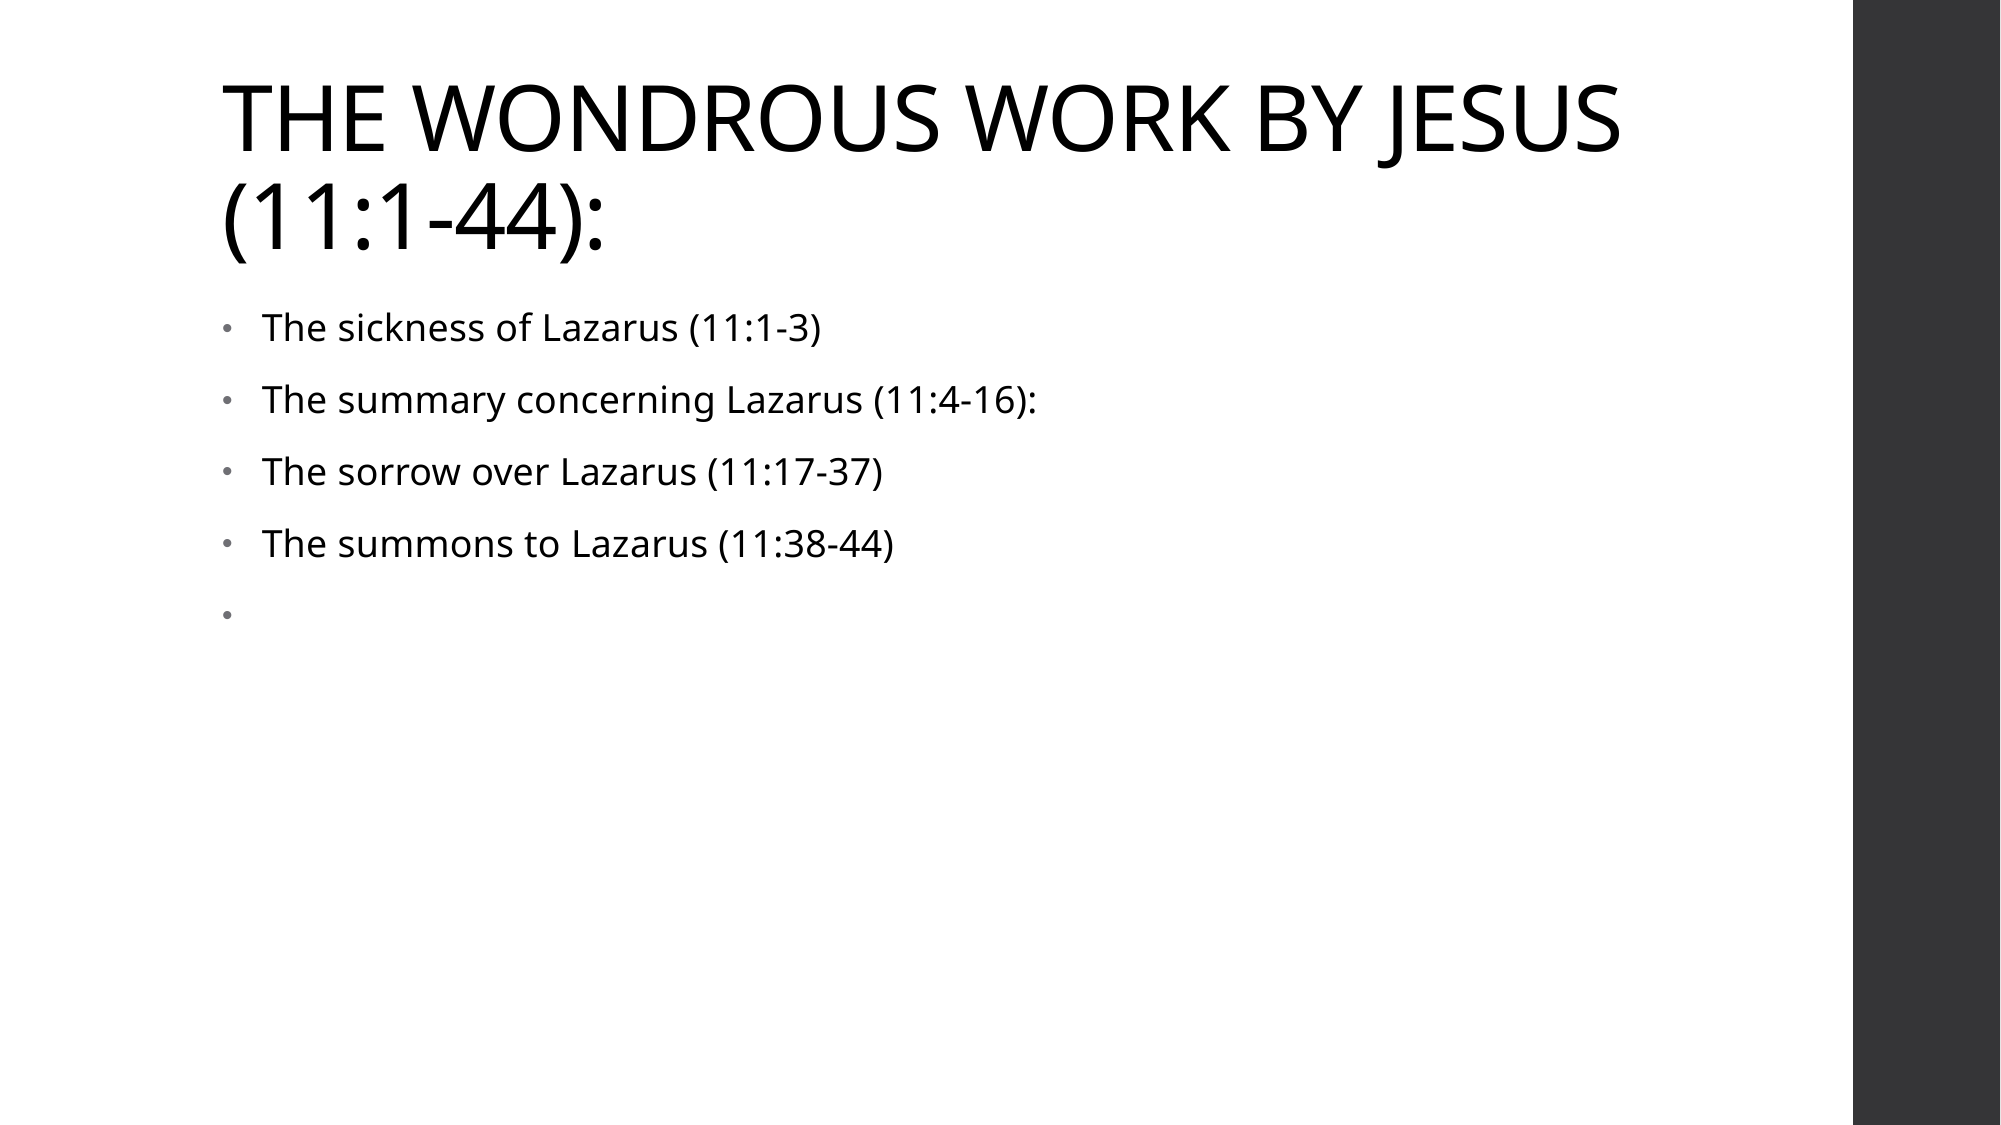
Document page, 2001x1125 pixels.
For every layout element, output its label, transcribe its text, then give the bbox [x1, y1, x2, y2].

title THE WONDROUS WORK BY JESUS (11:1-44): [206, 60, 1797, 278]
list The sickness of Lazarus (11:1-3) The summary concerning Lazarus (11:4-16): The sorrow over Lazarus (11:17-37) The summons to Lazarus (11:38-44) [206, 299, 1617, 1014]
